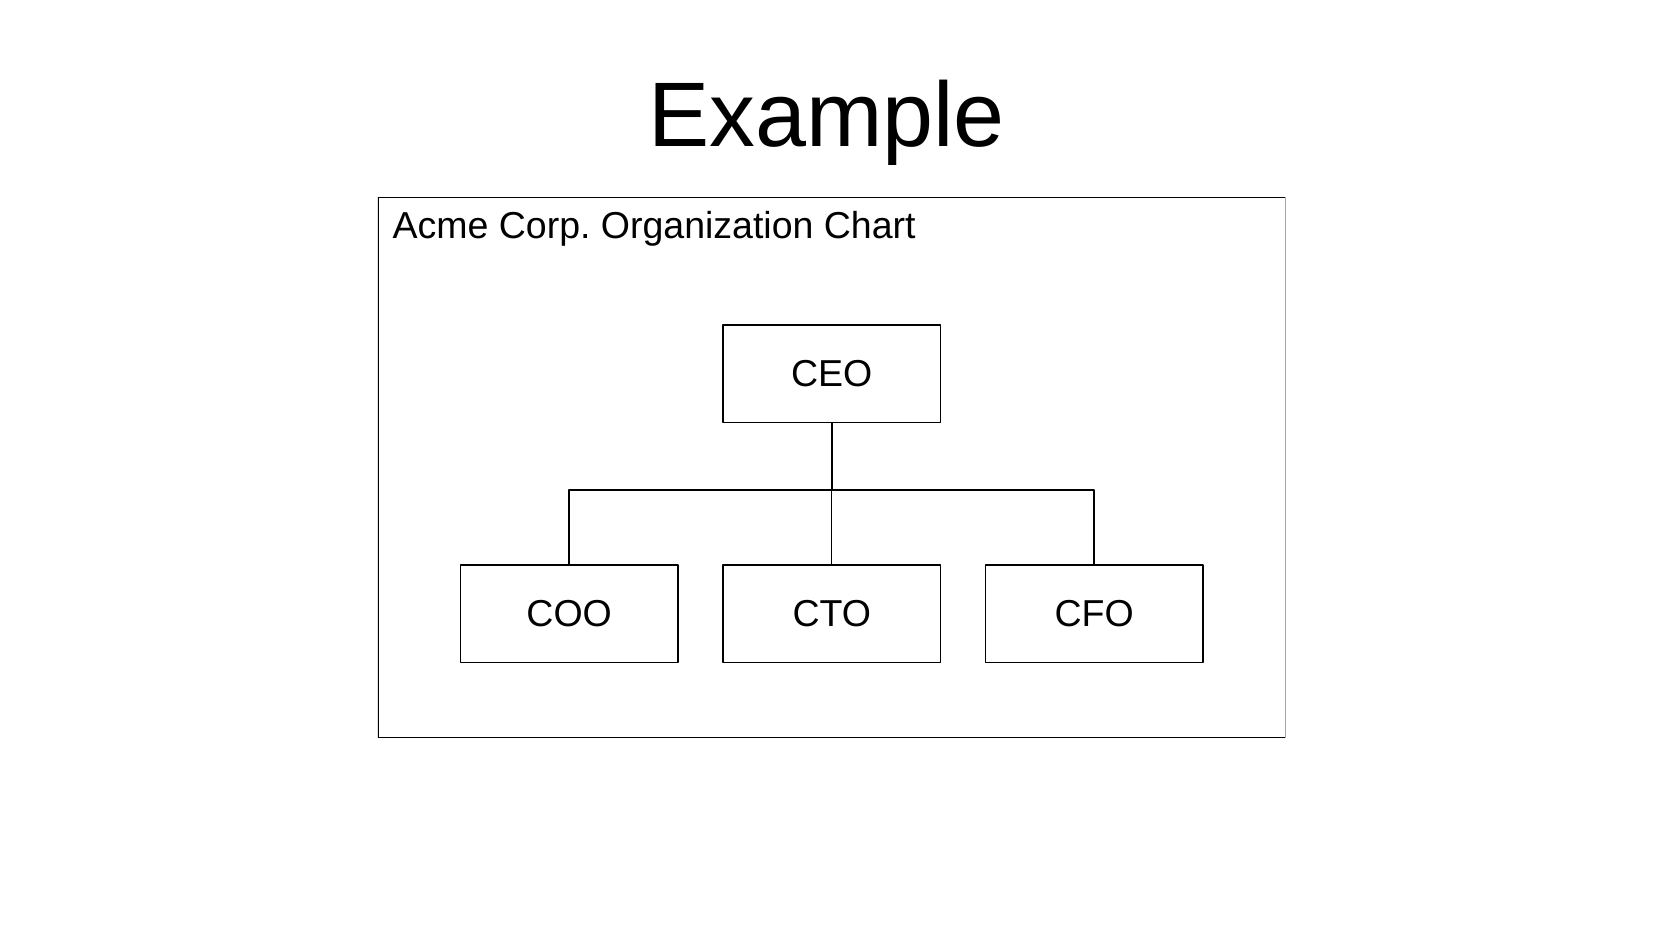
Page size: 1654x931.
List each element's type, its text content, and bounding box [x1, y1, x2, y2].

title Example [82, 37, 1571, 193]
picture [377, 196, 1287, 739]
